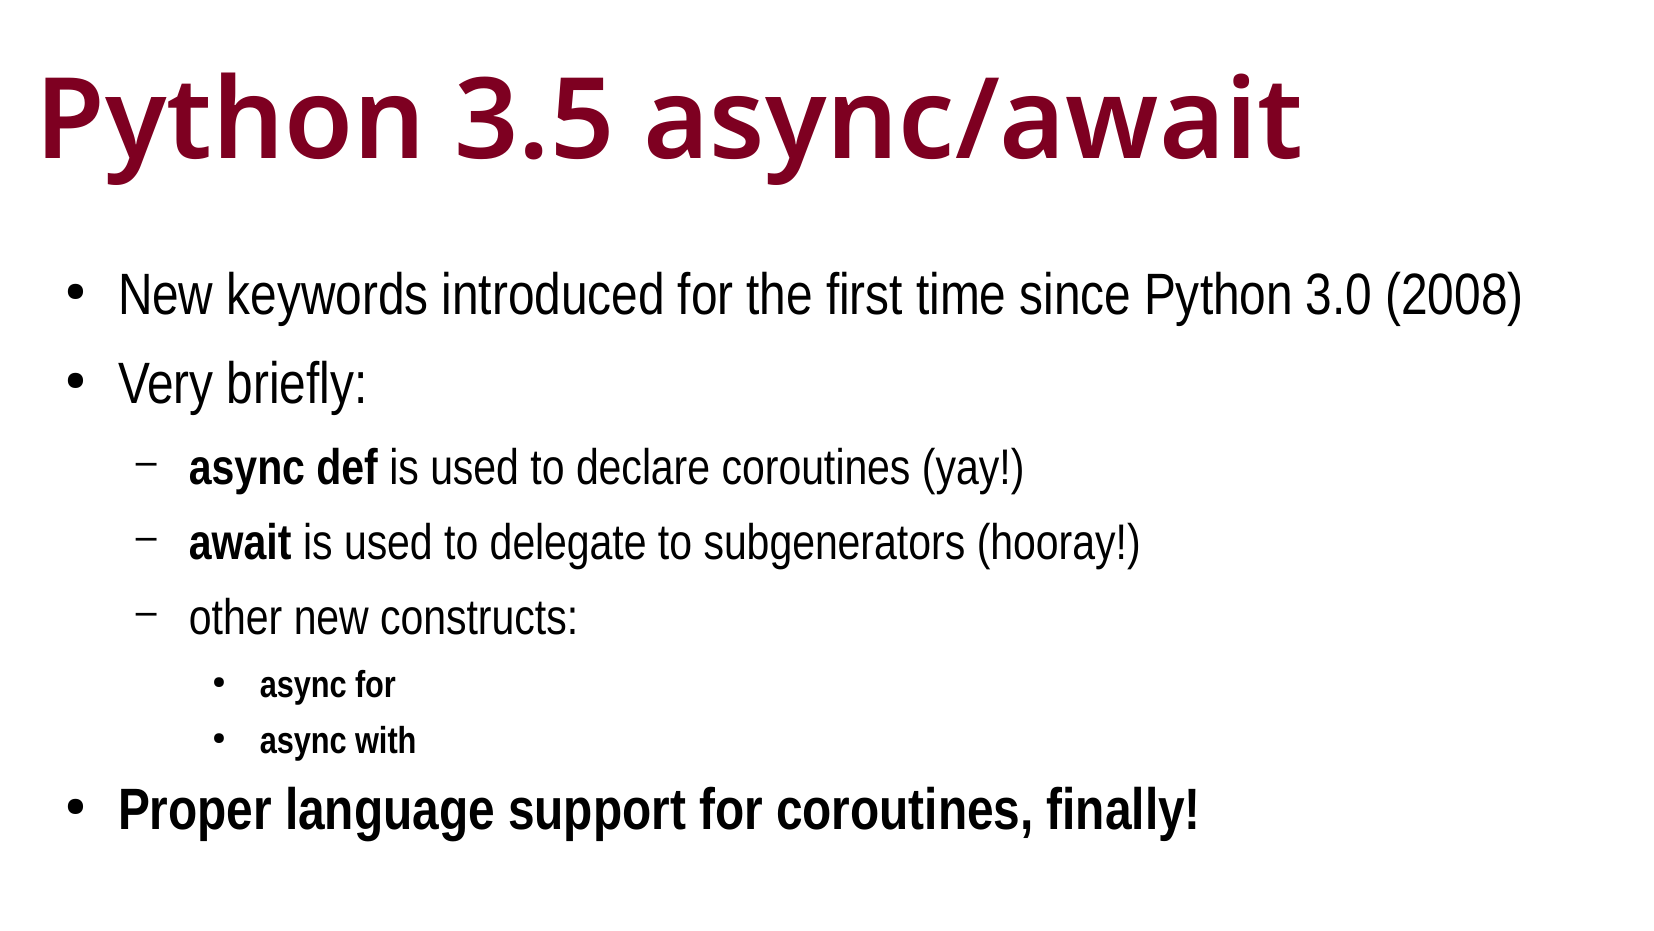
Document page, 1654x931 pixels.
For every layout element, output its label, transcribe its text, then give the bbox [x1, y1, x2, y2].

title Python 3.5 async/await [35, 37, 1571, 193]
list New keywords introduced for the first time since Python 3.0 (2008) Very briefly: async def is used to declare coroutines (yay!) await is used to delegate to subgenerators (hooray!) other new constructs: async for async with Proper language support for coroutines, finally! [47, 259, 1583, 863]
